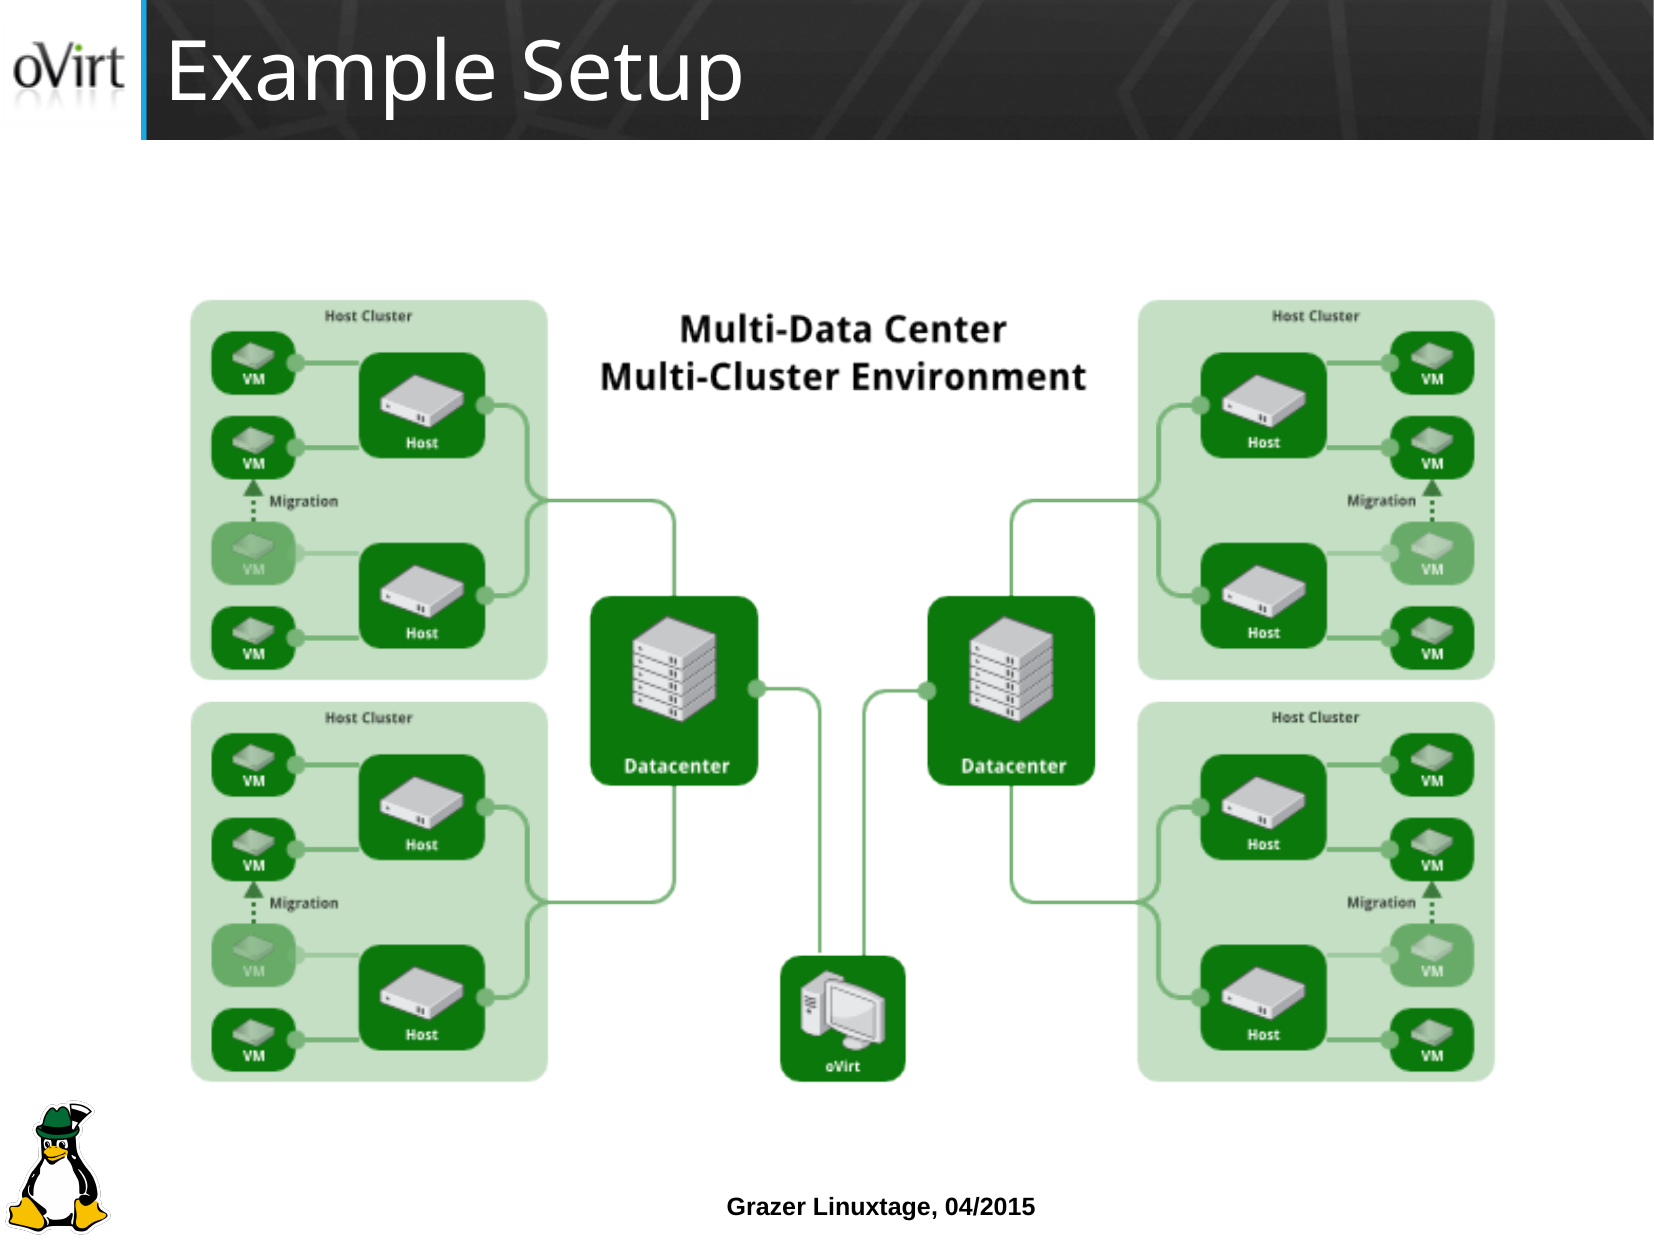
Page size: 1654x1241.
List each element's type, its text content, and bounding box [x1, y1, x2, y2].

picture [0, 0, 1654, 140]
picture [5, 1100, 111, 1235]
title Example Setup [164, 18, 1653, 119]
picture [149, 279, 1538, 1125]
